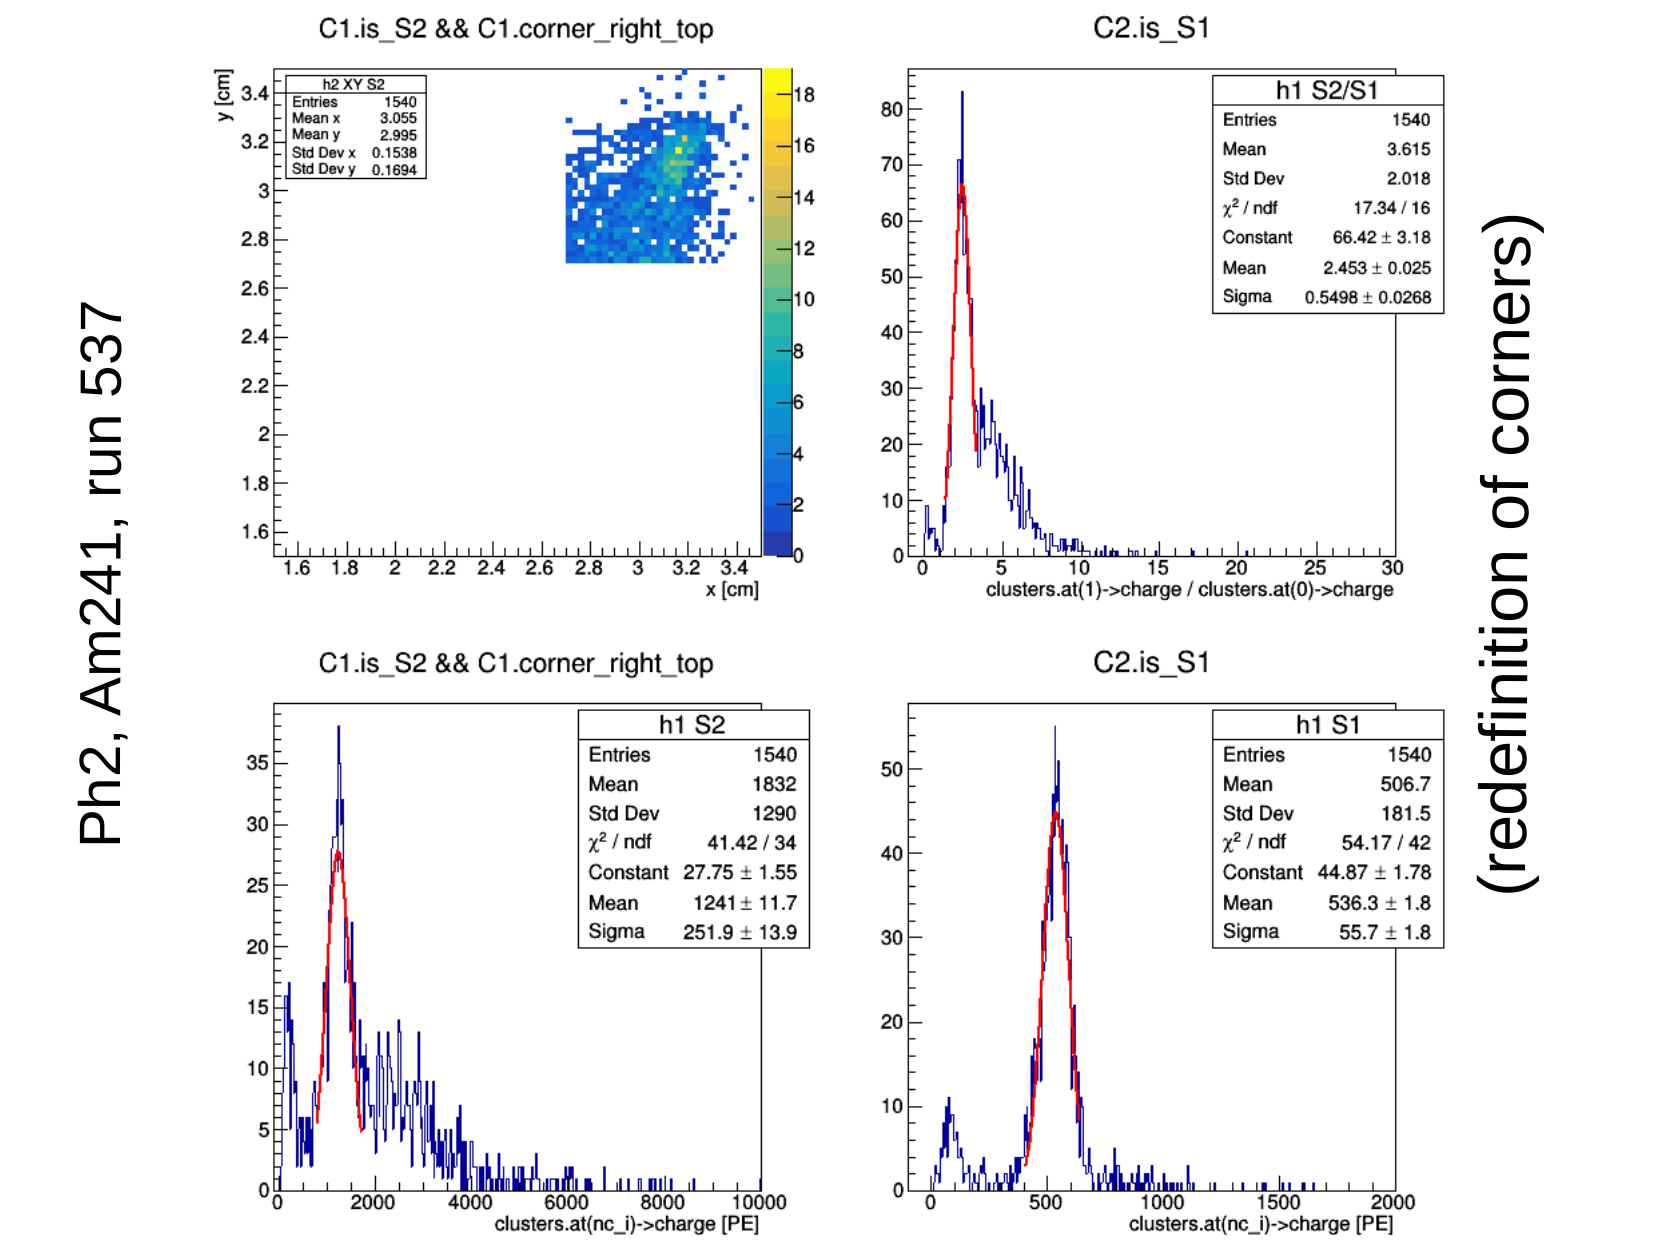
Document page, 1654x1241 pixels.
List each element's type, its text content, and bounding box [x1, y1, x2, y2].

text_box (redefinition of corners) [1457, 29, 1626, 1081]
text_box Ph2, Am241, run 537 [60, 233, 196, 916]
picture [208, 3, 1458, 1241]
